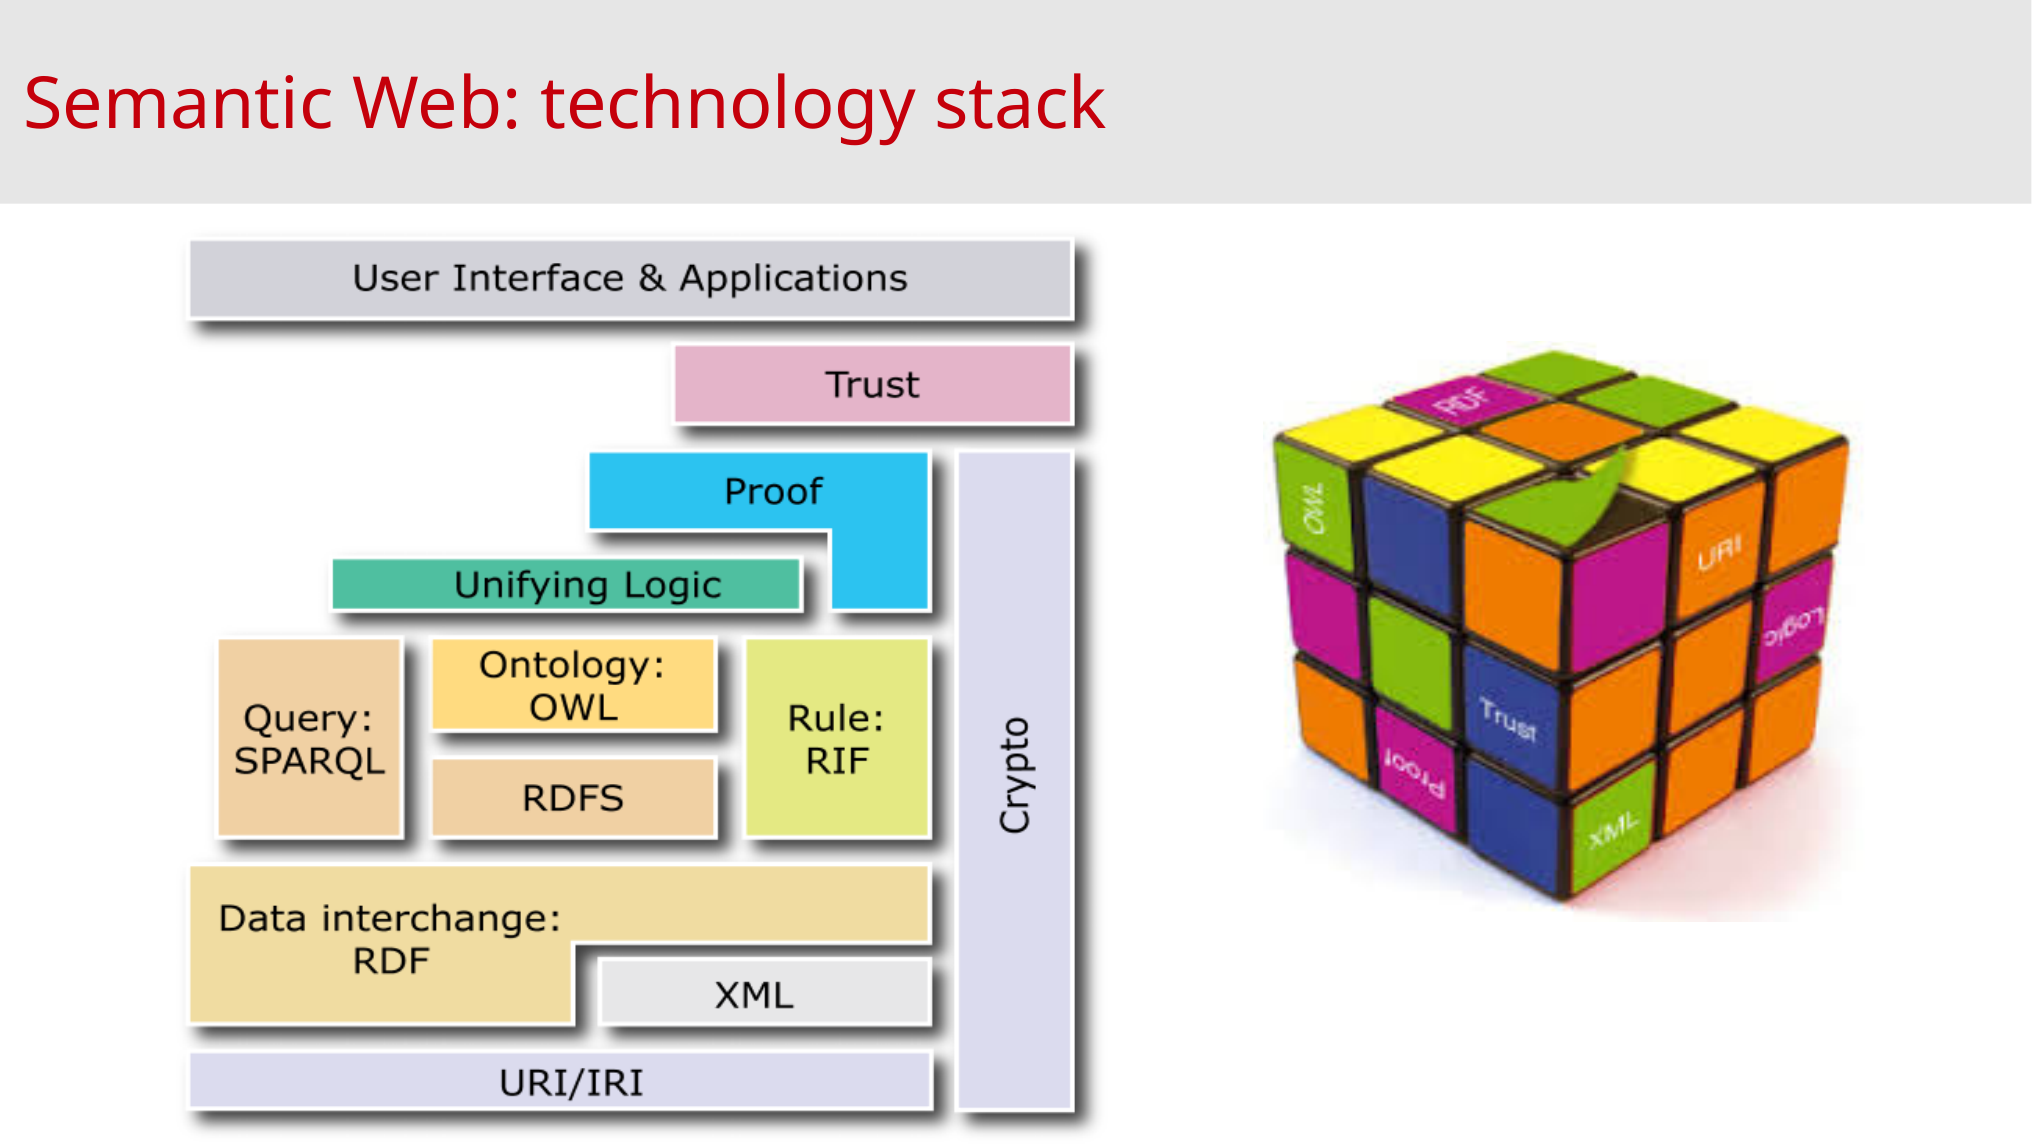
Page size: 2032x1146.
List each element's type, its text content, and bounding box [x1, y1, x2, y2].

title Semantic Web: technology stack [0, 0, 2032, 204]
picture [1263, 341, 1878, 922]
picture [172, 224, 1111, 1146]
